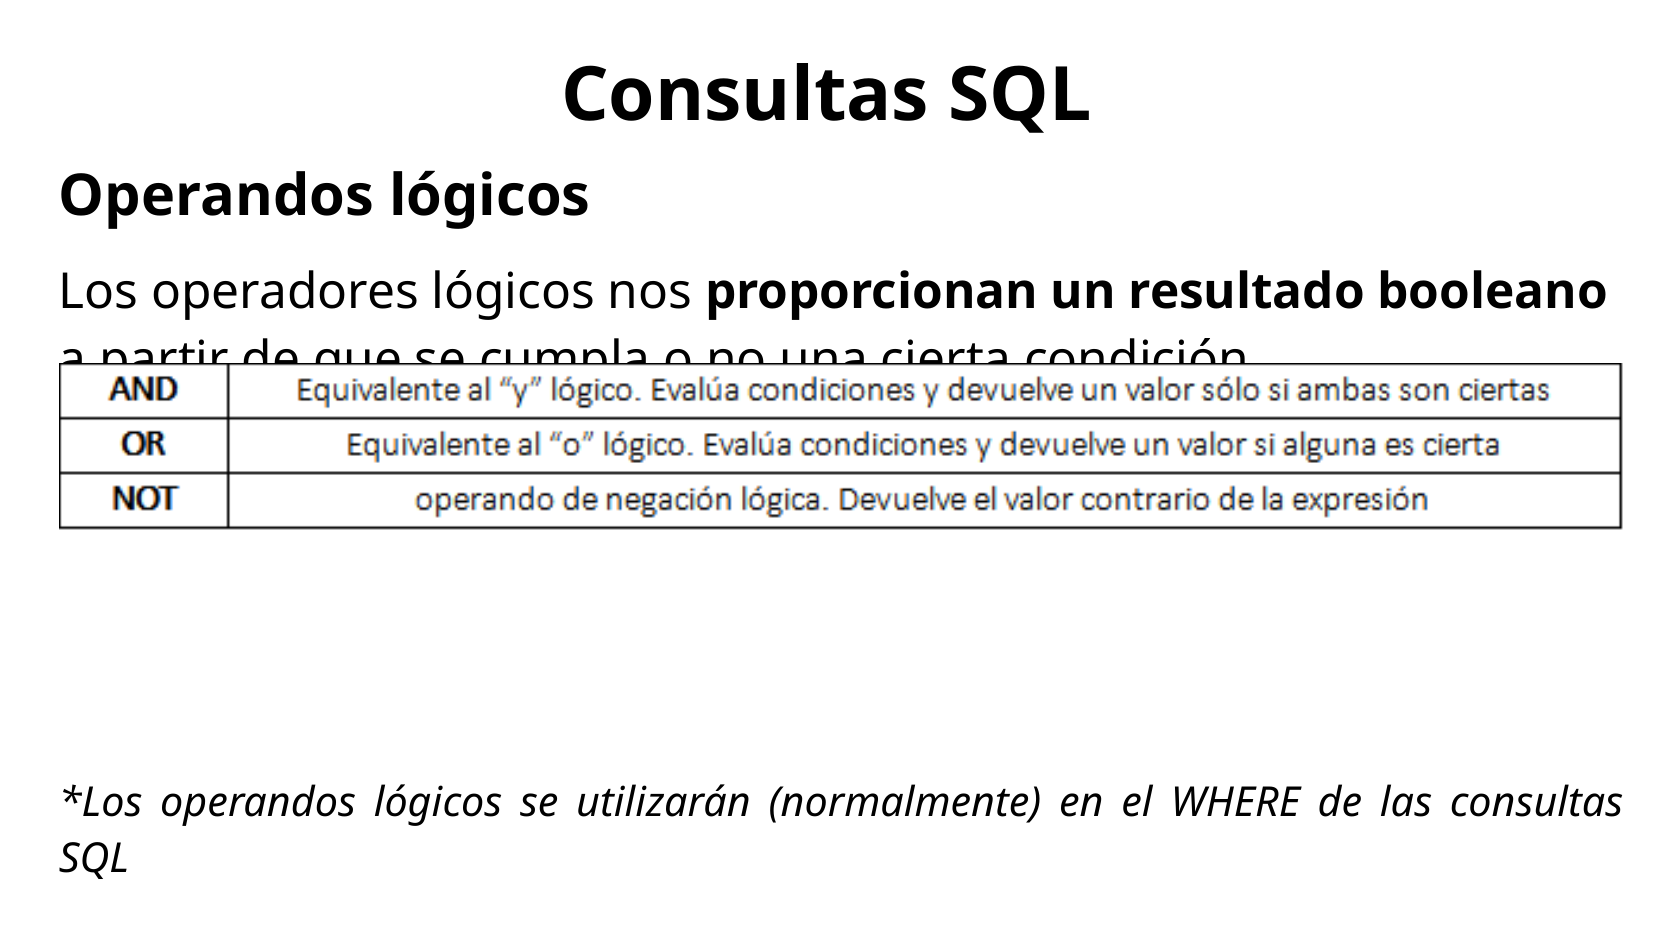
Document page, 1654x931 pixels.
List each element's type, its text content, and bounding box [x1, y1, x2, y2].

picture [59, 363, 1625, 532]
list Operandos lógicos Los operadores lógicos nos proporcionan un resultado booleano a partir de que se cumpla o no una cierta condición. *Los operandos lógicos se utilizarán (normalmente) en el WHERE de las consultas SQL [59, 153, 1625, 363]
list Operandos lógicos Los operadores lógicos nos proporcionan un resultado booleano a partir de que se cumpla o no una cierta condición. *Los operandos lógicos se utilizarán (normalmente) en el WHERE de las consultas SQL [59, 532, 1625, 892]
title Consultas SQL [82, 13, 1571, 153]
